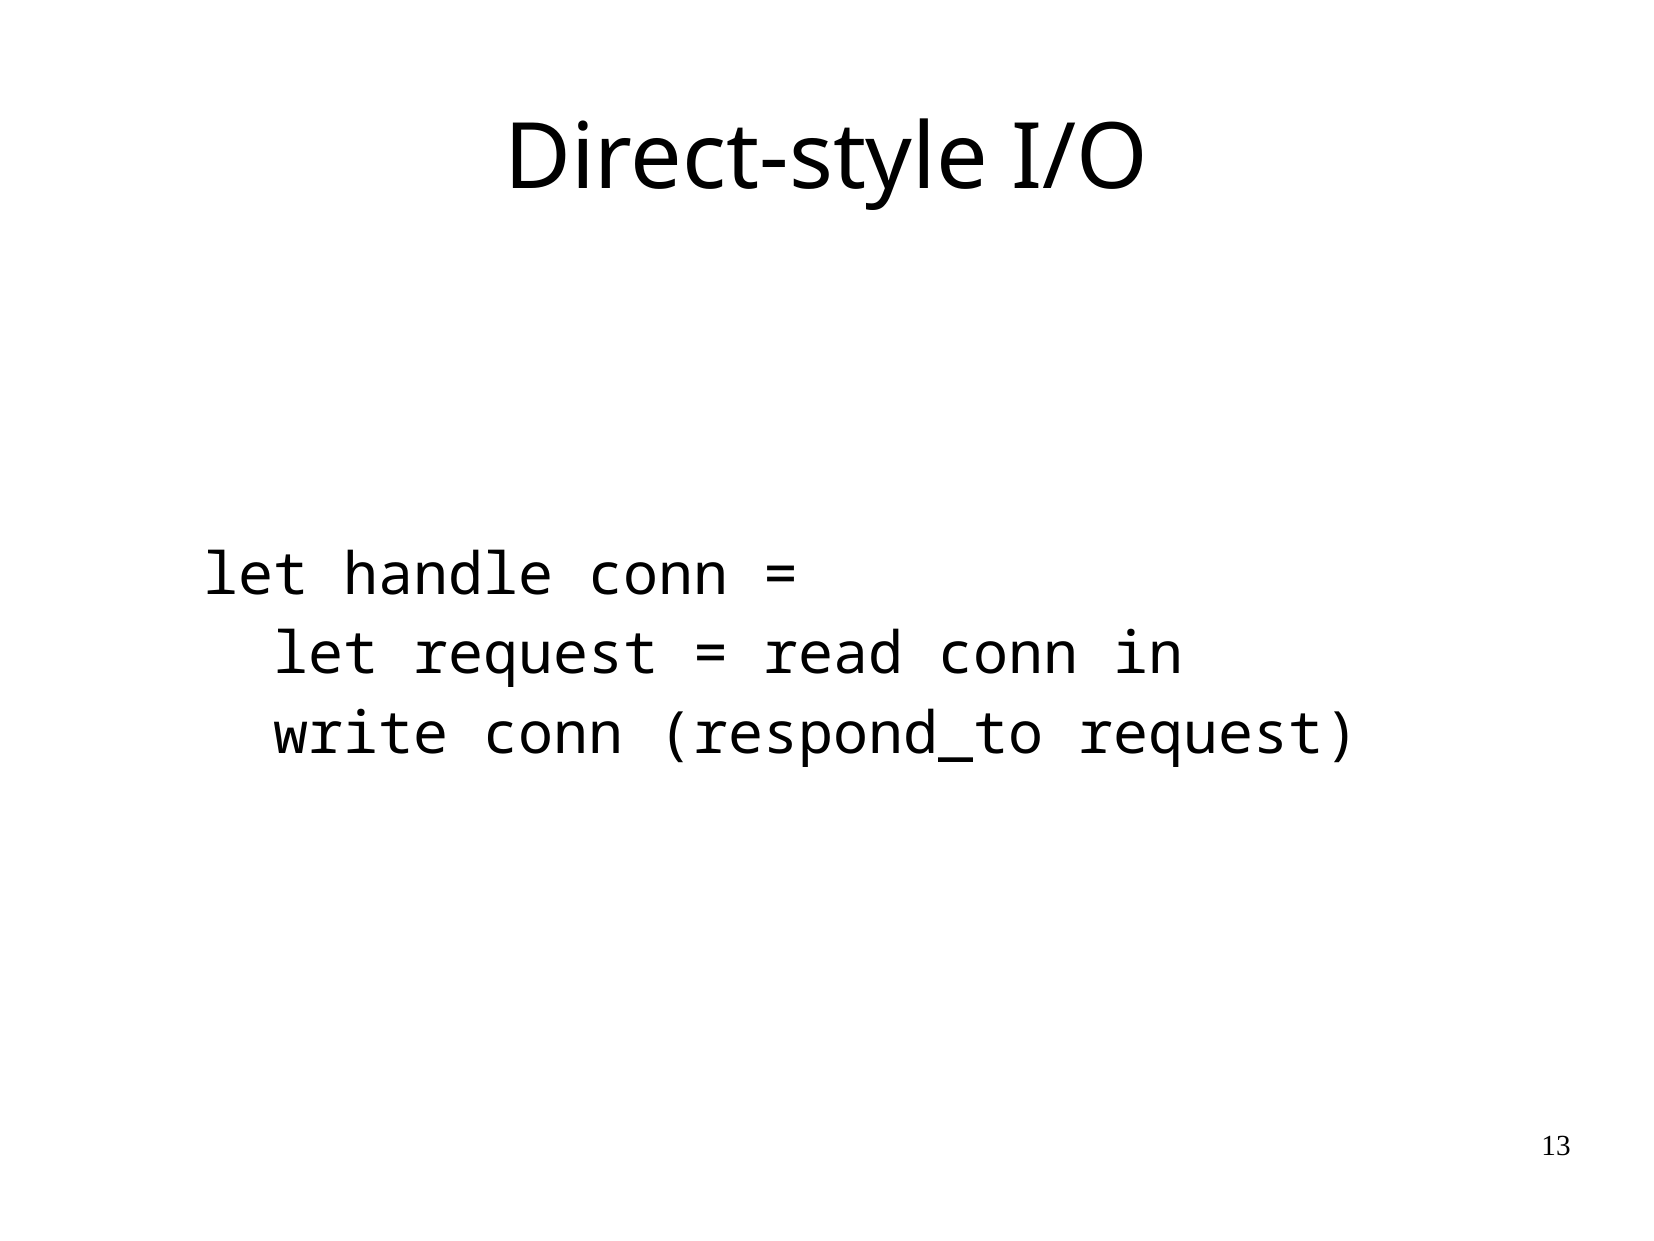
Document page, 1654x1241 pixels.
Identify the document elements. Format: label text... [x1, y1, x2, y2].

text_box let handle conn = let request = read conn in write conn (respond_to request) [188, 525, 1501, 744]
title Direct-style I/O [82, 49, 1571, 257]
